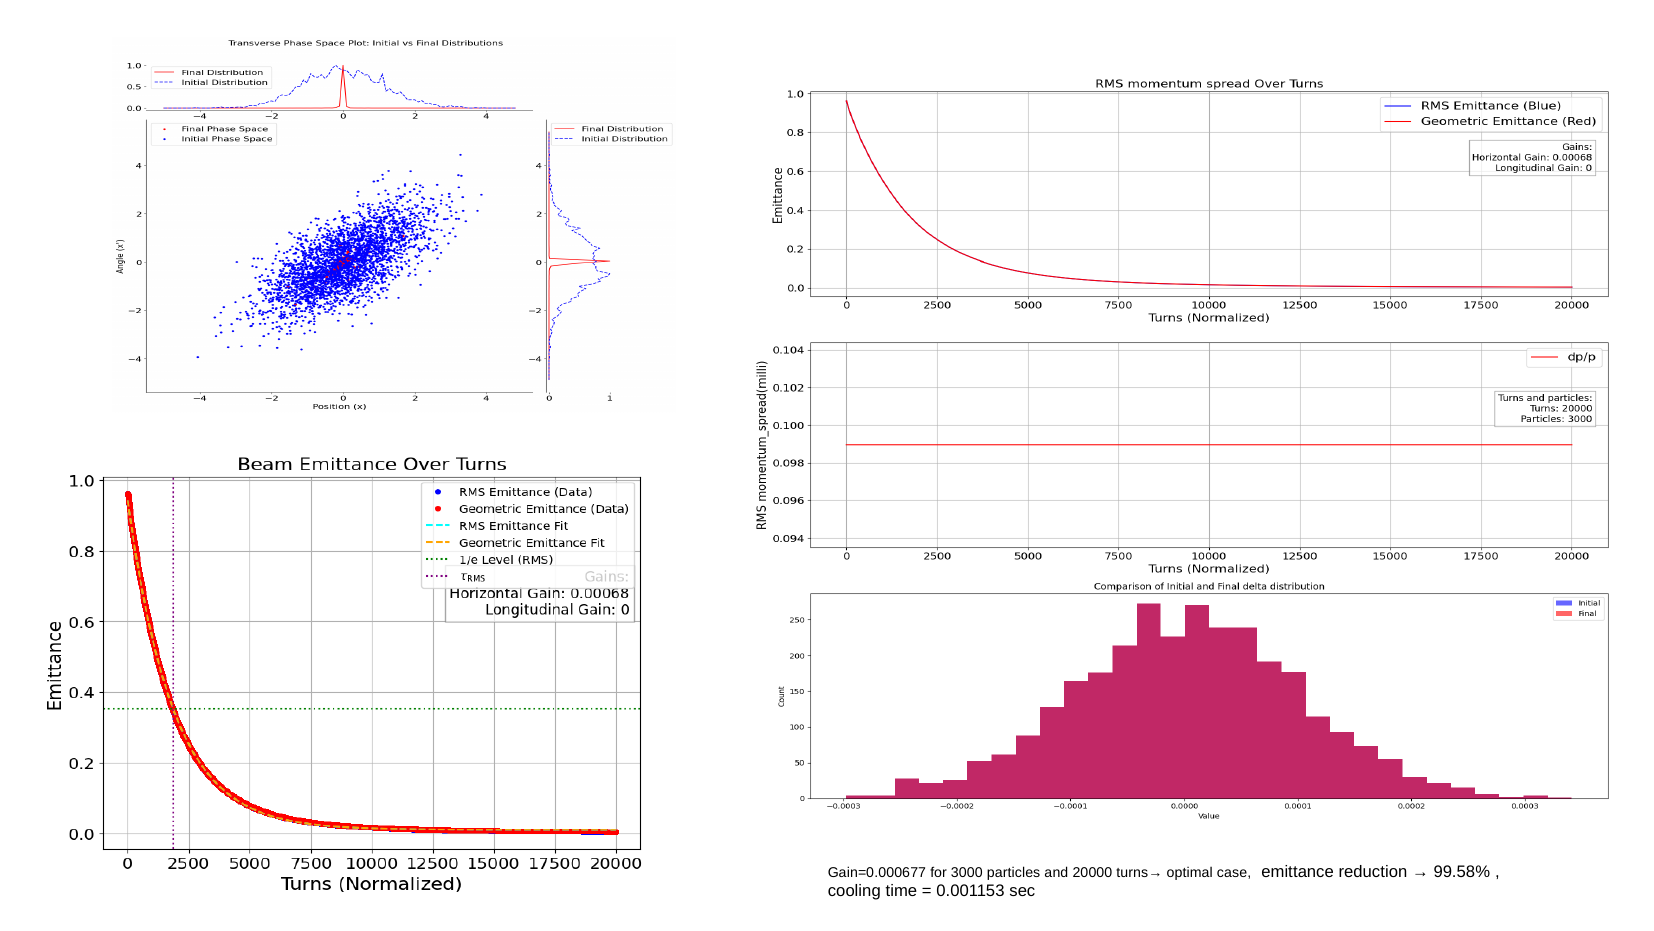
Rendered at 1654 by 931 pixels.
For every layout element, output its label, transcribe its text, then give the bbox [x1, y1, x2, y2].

picture [112, 37, 676, 413]
list Gain=0.000677 for 3000 particles and 20000 turns→ optimal case, emittance reduction → 99.58% , cooling time = 0.001153 sec [787, 862, 1538, 901]
picture [751, 74, 1613, 826]
picture [37, 449, 650, 901]
